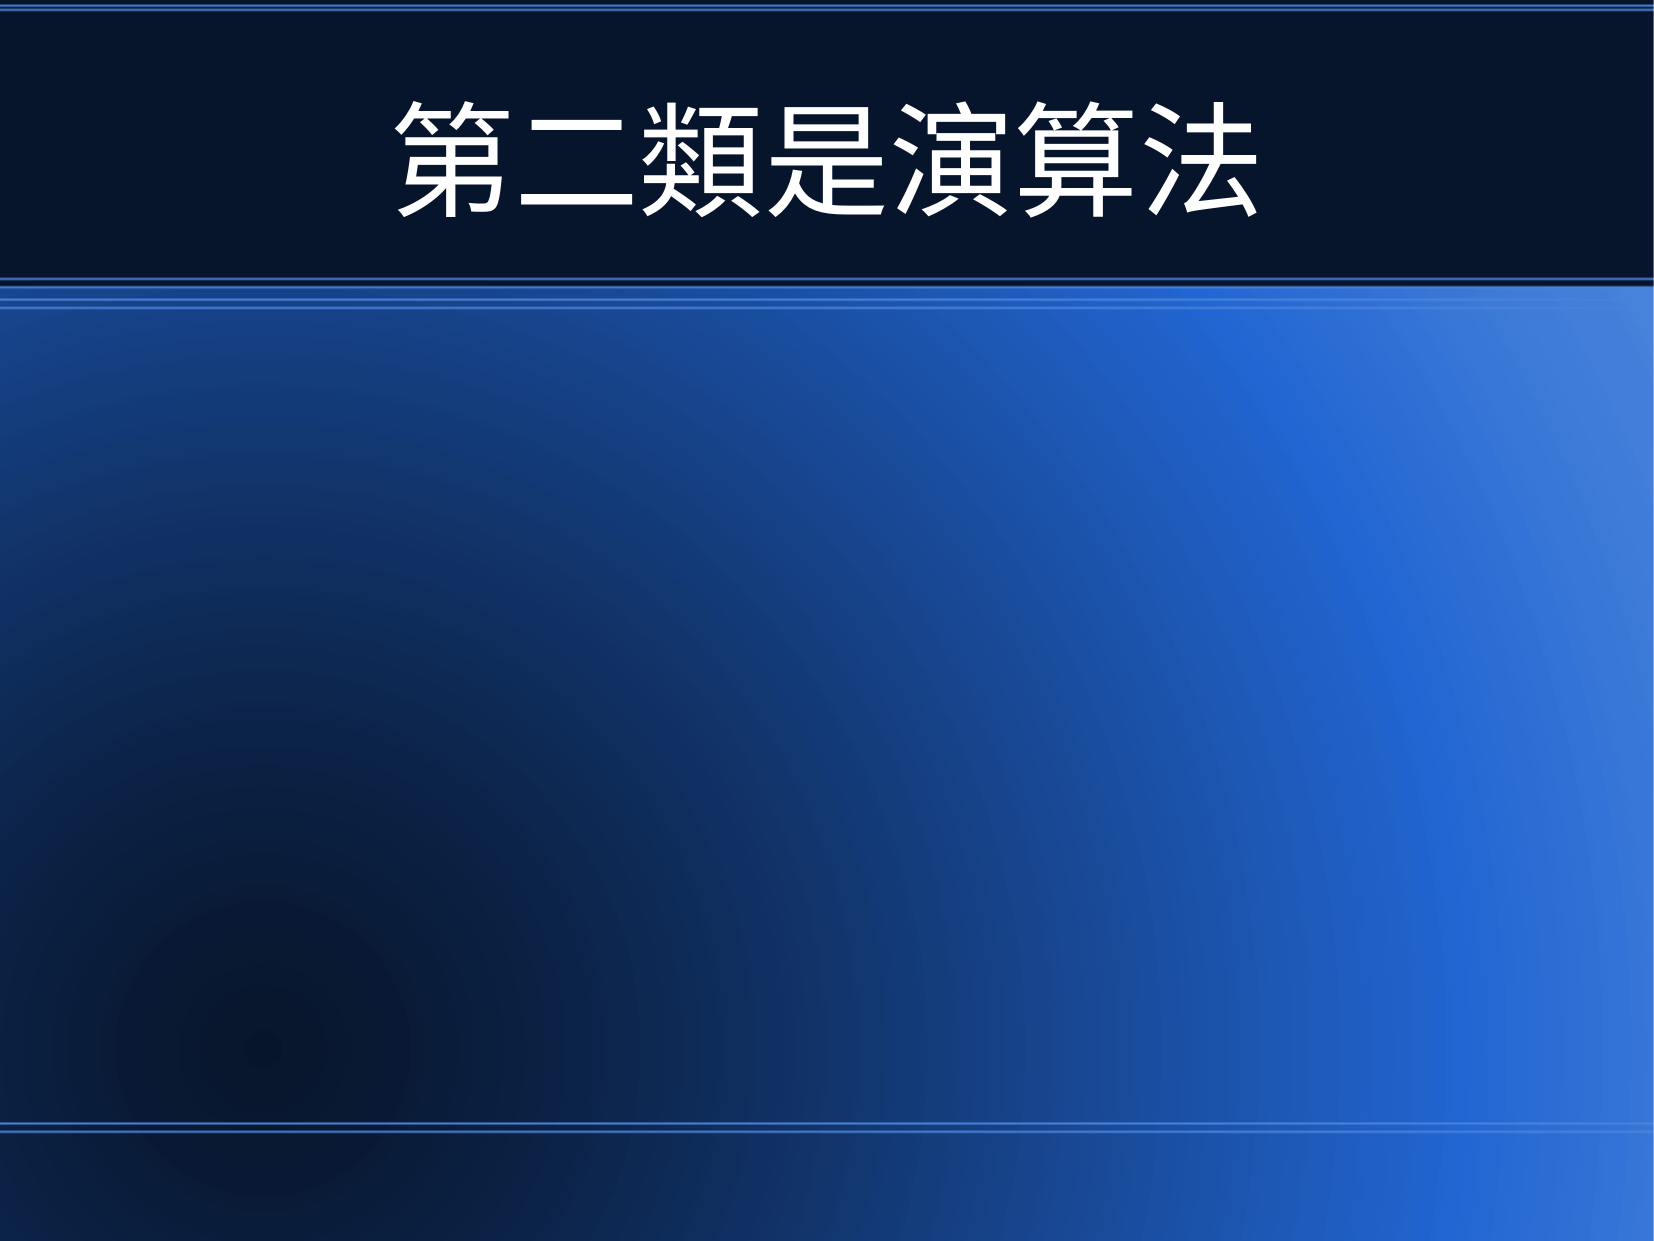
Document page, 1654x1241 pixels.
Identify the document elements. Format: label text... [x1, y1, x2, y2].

title 第二類是演算法 [82, 49, 1571, 257]
picture [0, 0, 1654, 1241]
